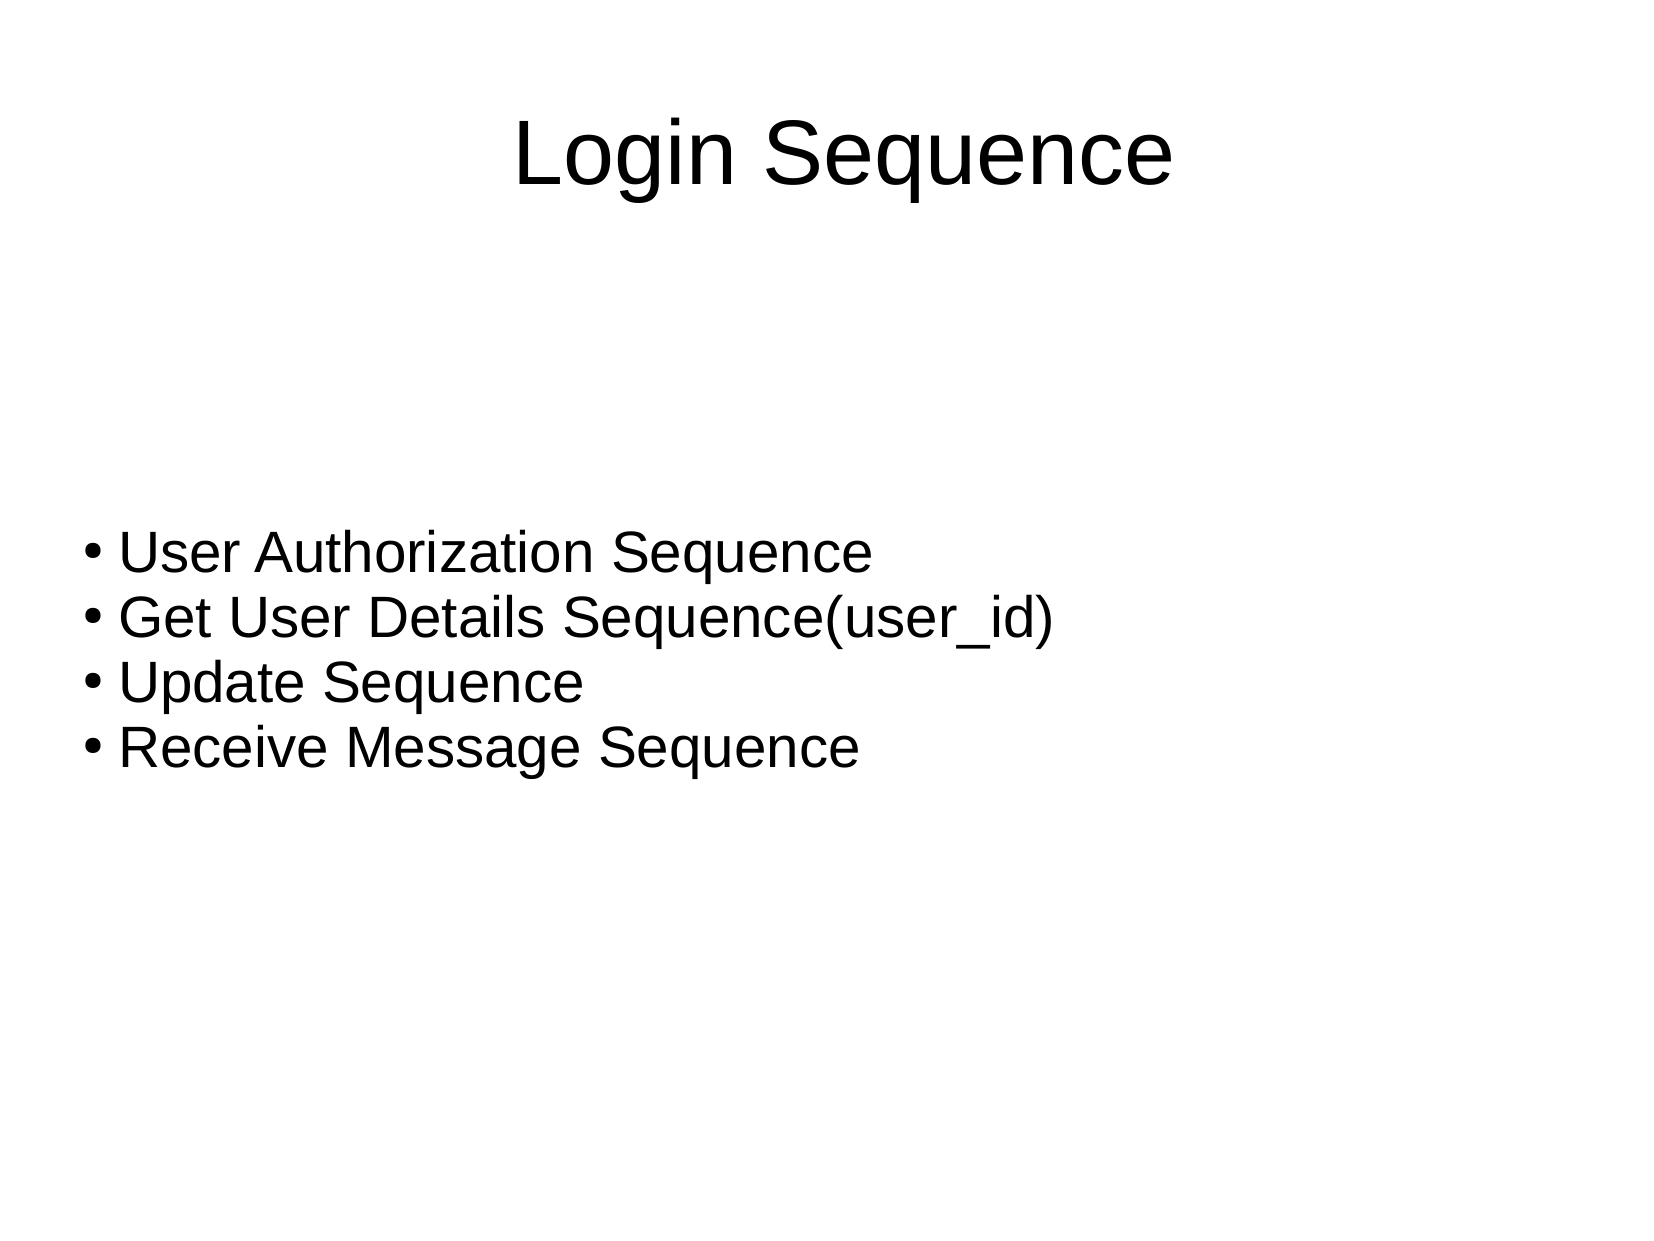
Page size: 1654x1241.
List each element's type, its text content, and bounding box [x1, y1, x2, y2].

title Login Sequence [82, 49, 1571, 238]
subtitle User Authorization Sequence Get User Details Sequence(user_id) Update Sequence Receive Message Sequence [82, 238, 1571, 1062]
